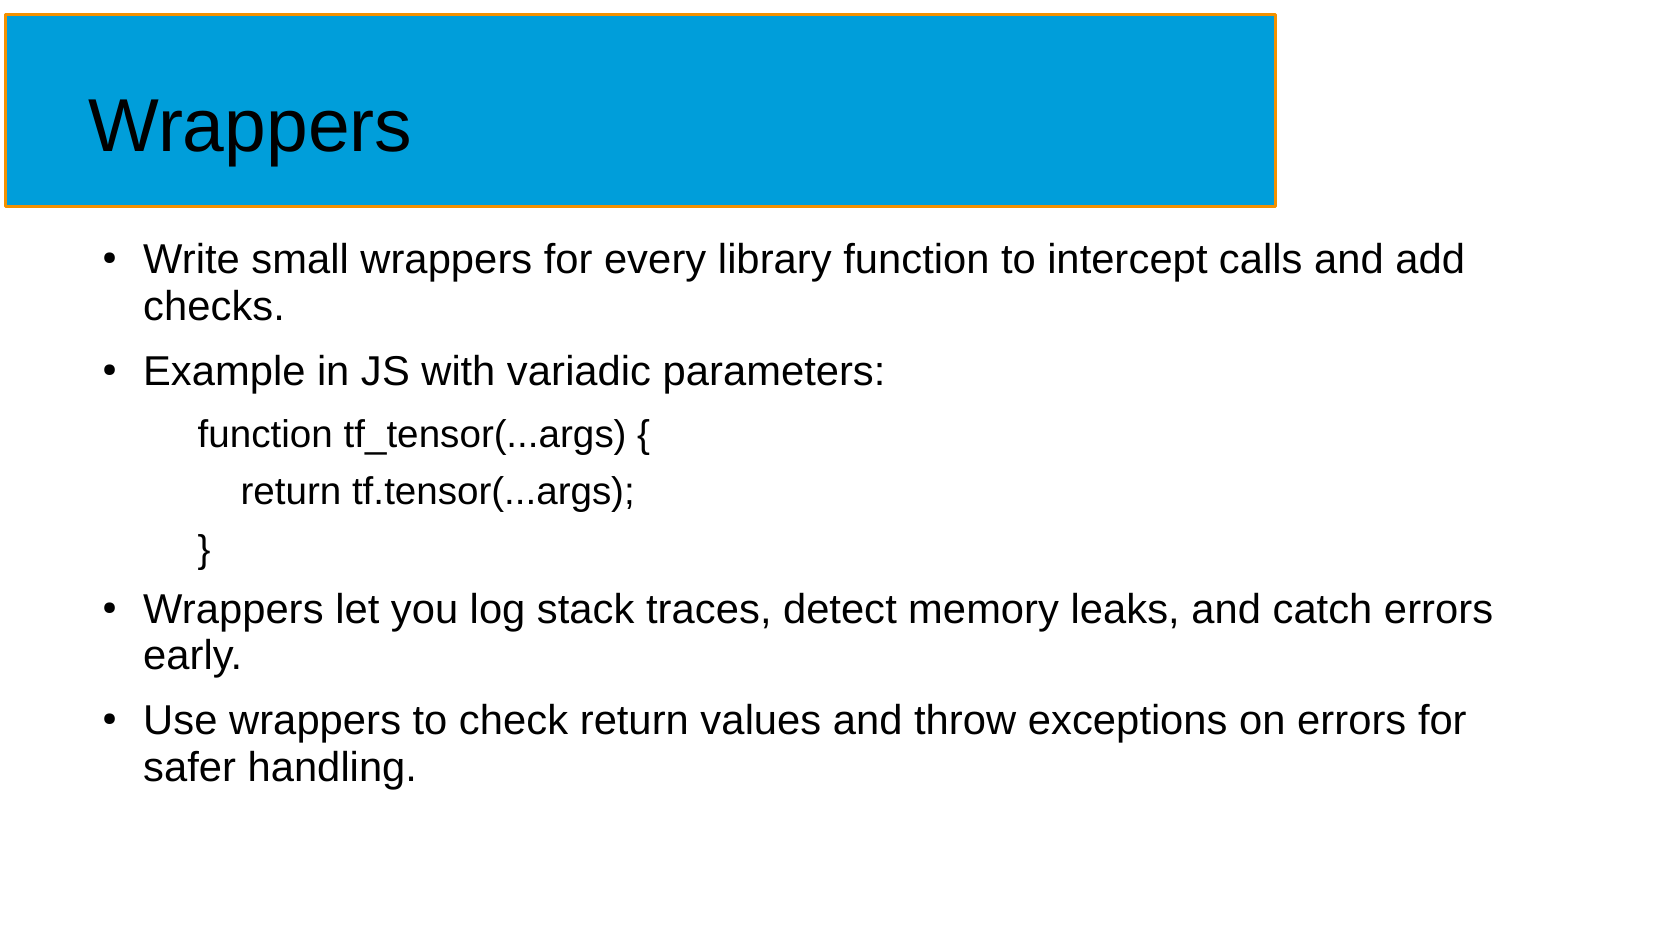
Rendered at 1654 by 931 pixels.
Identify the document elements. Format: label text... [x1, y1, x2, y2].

list Write small wrappers for every library function to intercept calls and add checks. Example in JS with variadic parameters: function tf_tensor(...args) { return tf.tensor(...args); } Wrappers let you log stack traces, detect memory leaks, and catch errors early. Use wrappers to check return values and throw exceptions on errors for safer handling. [88, 236, 1565, 798]
title Wrappers [88, 44, 1565, 207]
